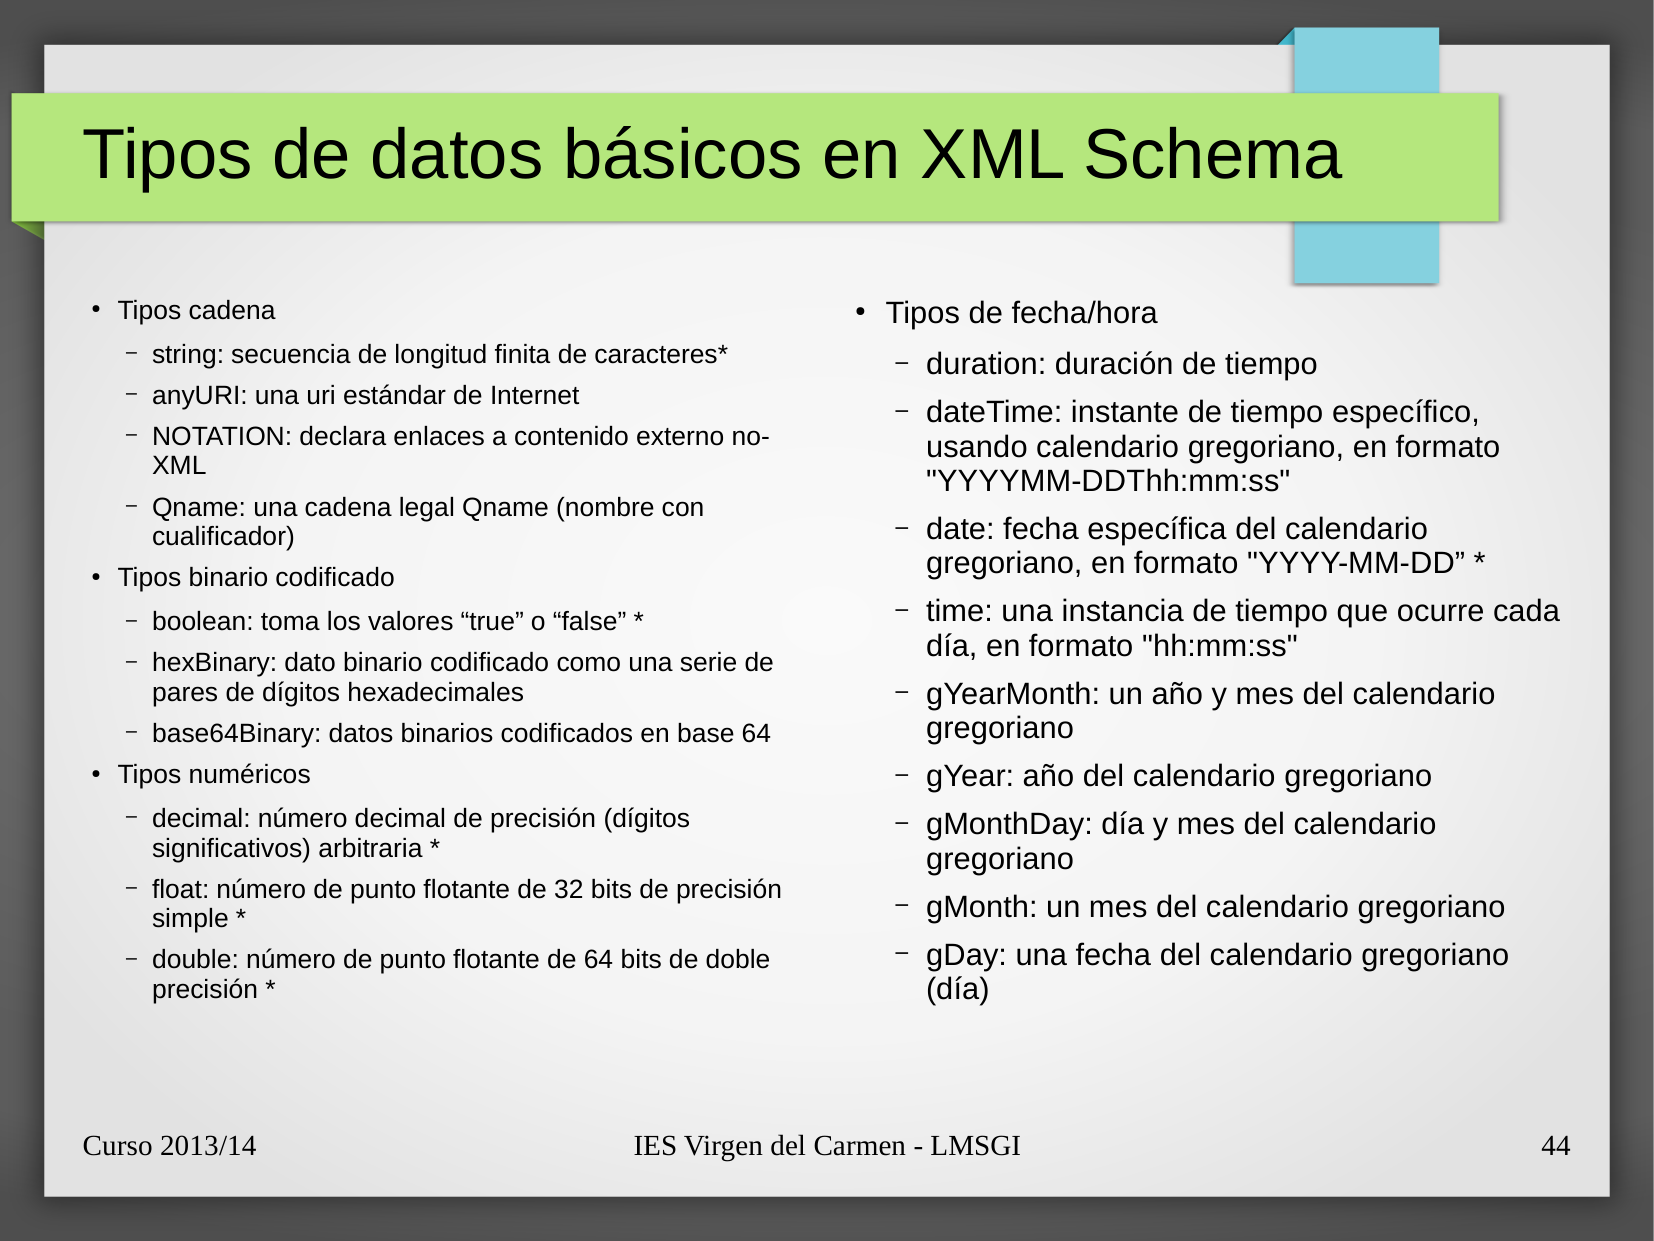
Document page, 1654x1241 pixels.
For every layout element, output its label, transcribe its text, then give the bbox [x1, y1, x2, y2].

title Tipos de datos básicos en XML Schema [82, 94, 1501, 213]
list Tipos de fecha/hora duration: duración de tiempo dateTime: instante de tiempo específico, usando calendario gregoriano, en formato "YYYYMM-DDThh:mm:ss" date: fecha específica del calendario gregoriano, en formato "YYYY-MM-DD” * time: una instancia de tiempo que ocurre cada día, en formato "hh:mm:ss" gYearMonth: un año y mes del calendario gregoriano gYear: año del calendario gregoriano gMonthDay: día y mes del calendario gregoriano gMonth: un mes del calendario gregoriano gDay: una fecha del calendario gregoriano (día) [845, 295, 1572, 1015]
picture [0, 0, 1654, 1241]
list Tipos cadena string: secuencia de longitud finita de caracteres* anyURI: una uri estándar de Internet NOTATION: declara enlaces a contenido externo no-XML Qname: una cadena legal Qname (nombre con cualificador) Tipos binario codificado boolean: toma los valores “true” o “false” * hexBinary: dato binario codificado como una serie de pares de dígitos hexadecimales base64Binary: datos binarios codificados en base 64 Tipos numéricos decimal: número decimal de precisión (dígitos significativos) arbitraria * float: número de punto flotante de 32 bits de precisión simple * double: número de punto flotante de 64 bits de doble precisión * [82, 295, 809, 1015]
